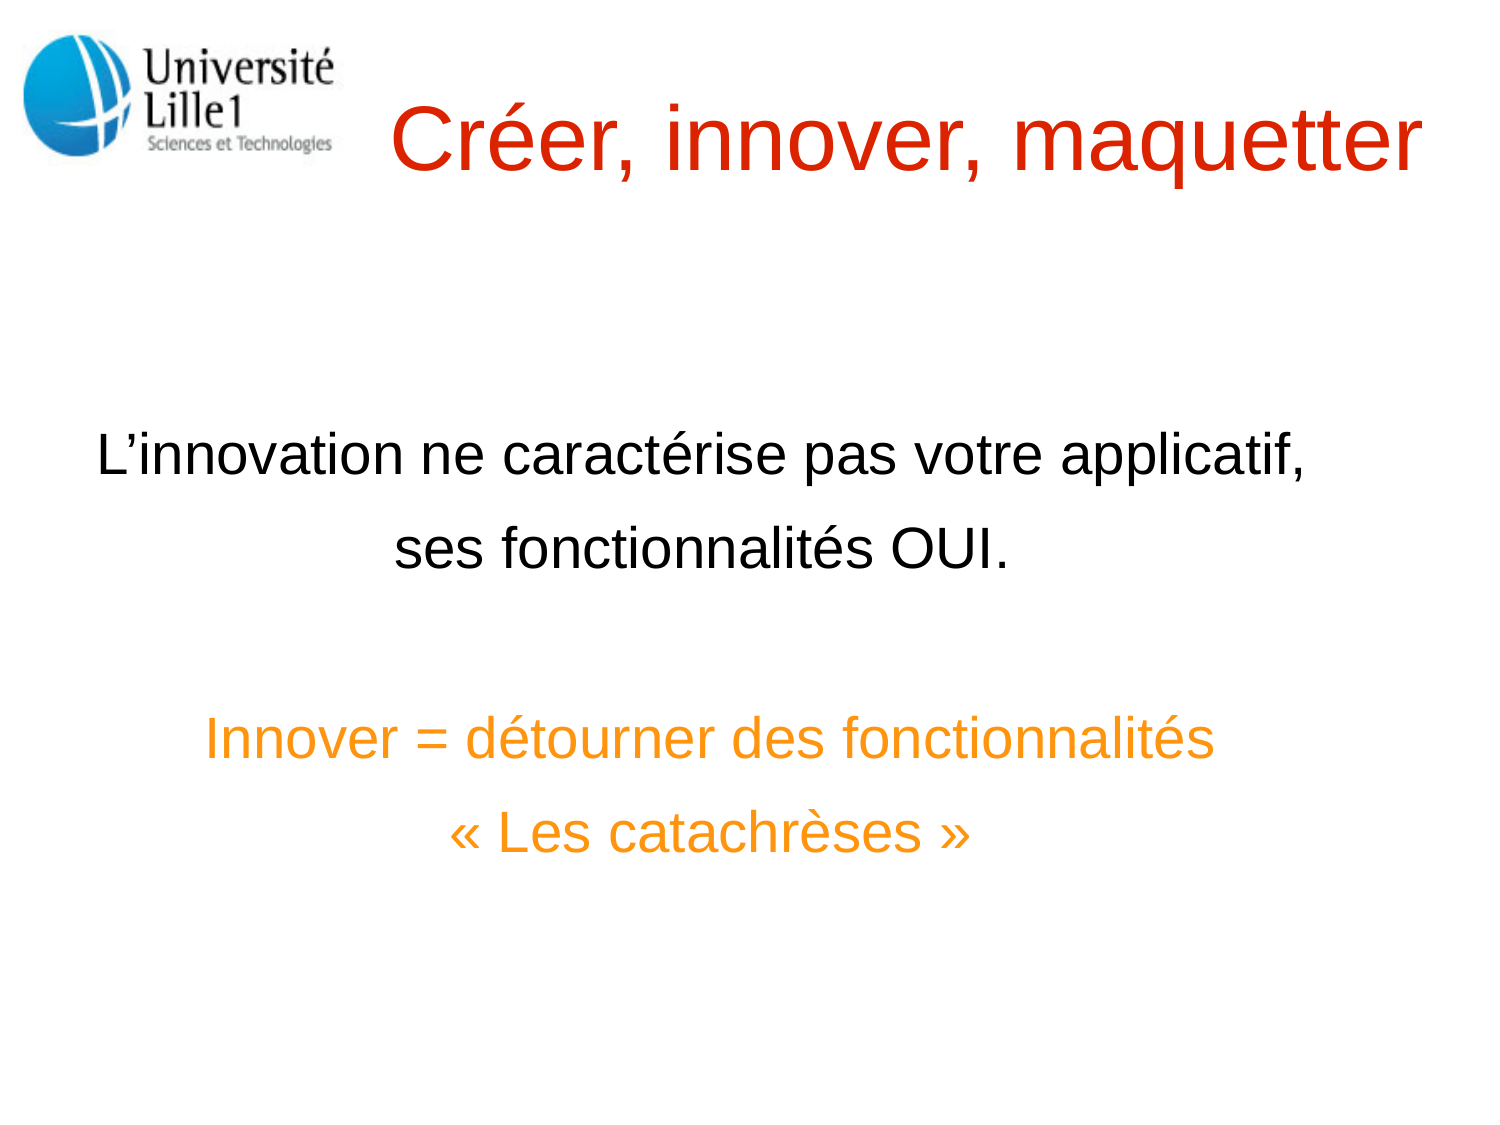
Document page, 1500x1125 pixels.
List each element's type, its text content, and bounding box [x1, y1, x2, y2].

title Créer, innover, maquetter [75, 44, 1425, 233]
list L’innovation ne caractérise pas votre applicatif, ses fonctionnalités OUI. Innover = détourner des fonctionnalités « Les catachrèses » [75, 232, 1347, 976]
picture [9, 15, 367, 166]
